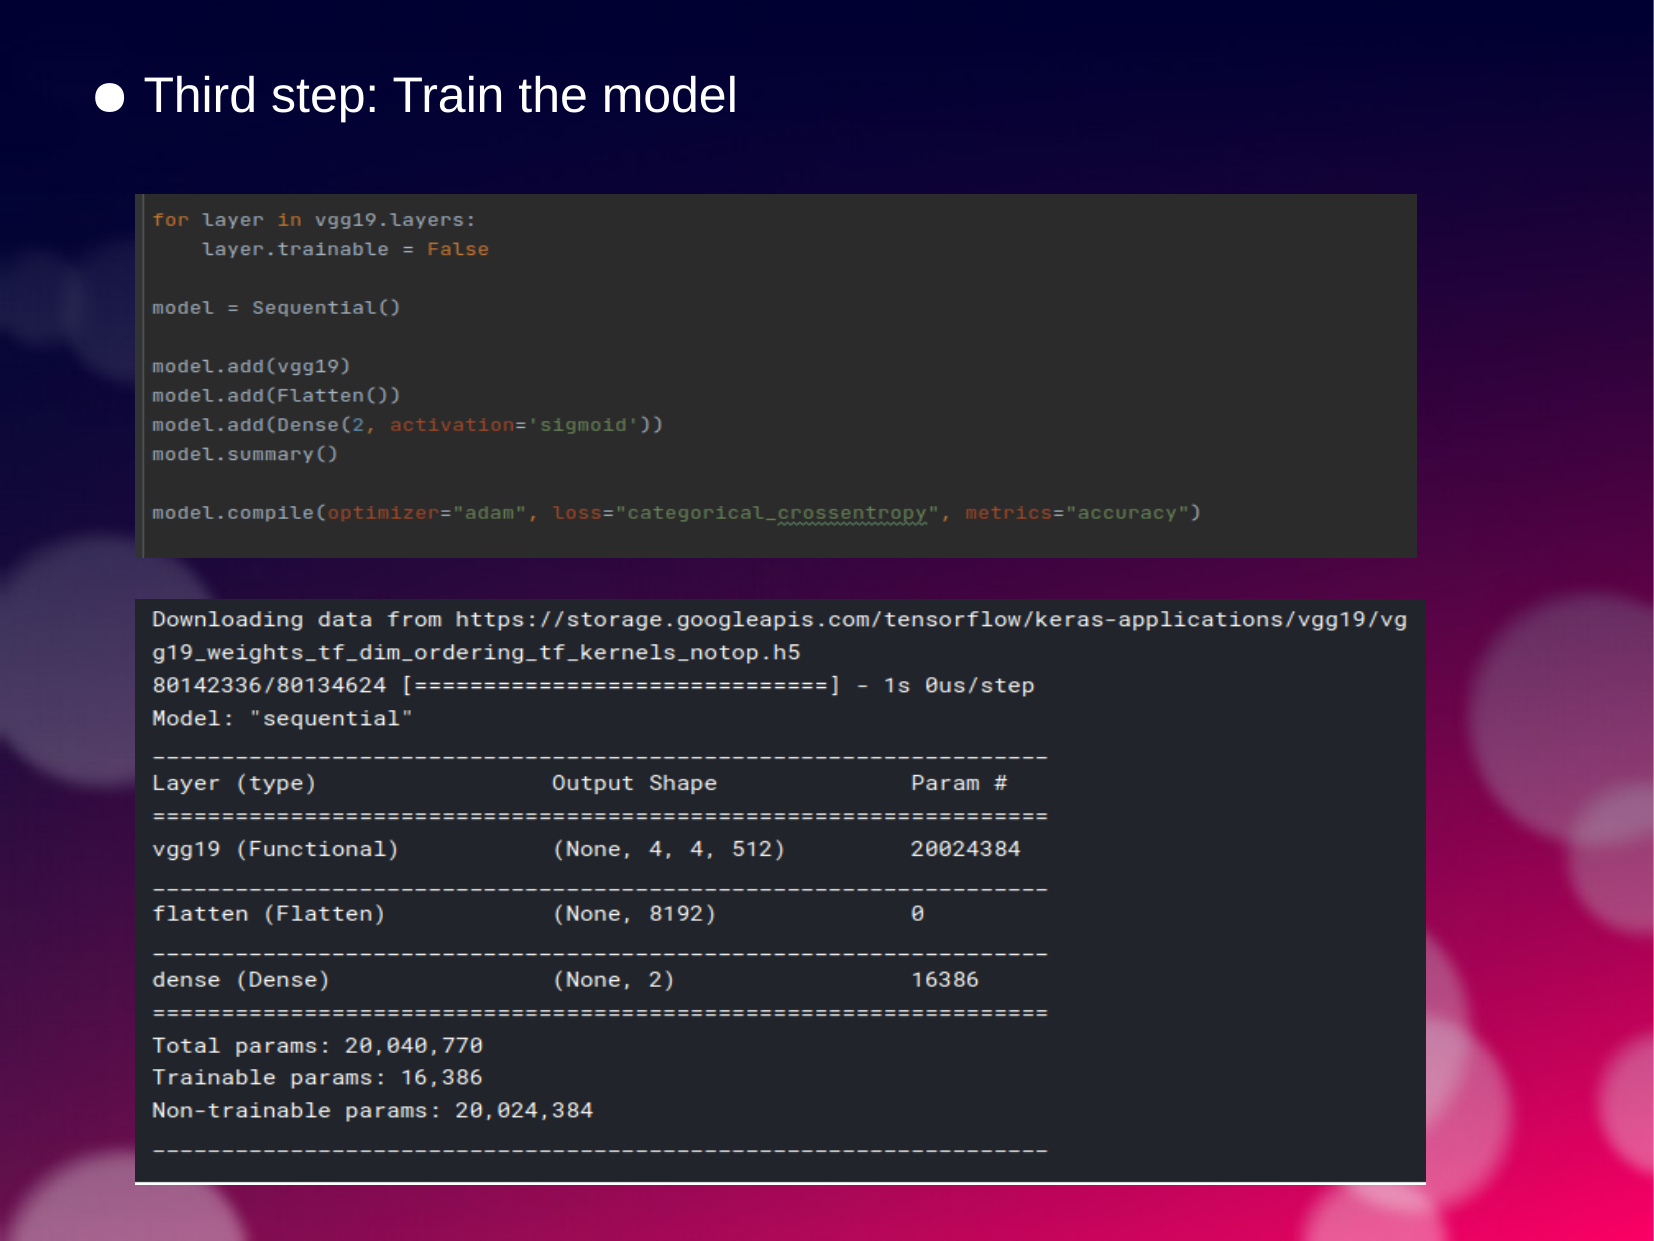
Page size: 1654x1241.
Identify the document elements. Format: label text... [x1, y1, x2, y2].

picture [0, 0, 1654, 1241]
text_box ● Third step: Train the model [75, 60, 1561, 243]
